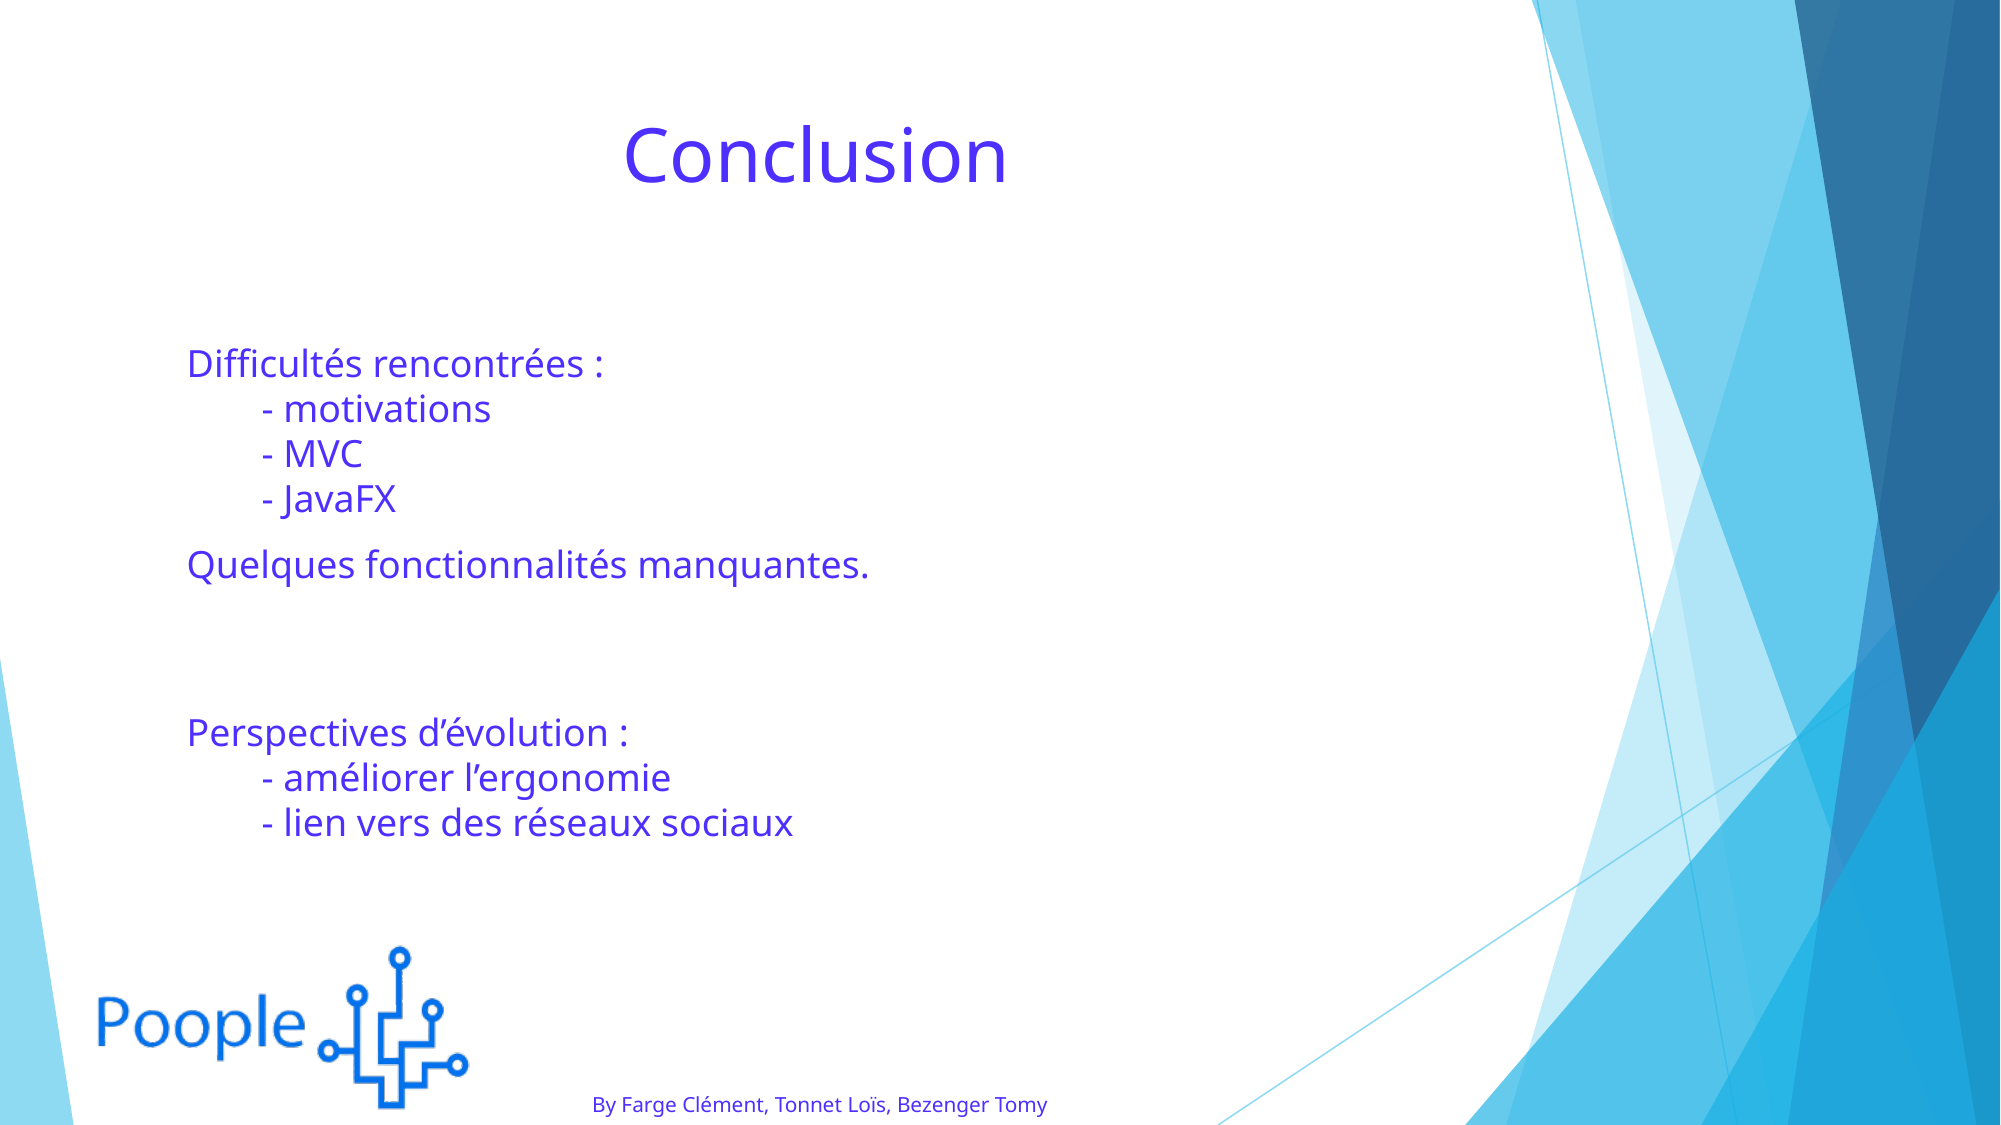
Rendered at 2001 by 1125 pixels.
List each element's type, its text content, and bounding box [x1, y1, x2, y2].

text_box Perspectives d’évolution : - améliorer l’ergonomie - lien vers des réseaux sociaux [171, 701, 794, 853]
text_box Difficultés rencontrées : - motivations - MVC - JavaFX [171, 332, 616, 530]
text_box By Farge Clément, Tonnet Loïs, Bezenger Tomy [577, 1085, 1063, 1125]
title Conclusion [111, 99, 1522, 317]
picture [86, 929, 472, 1125]
text_box Quelques fonctionnalités manquantes. [171, 533, 855, 595]
